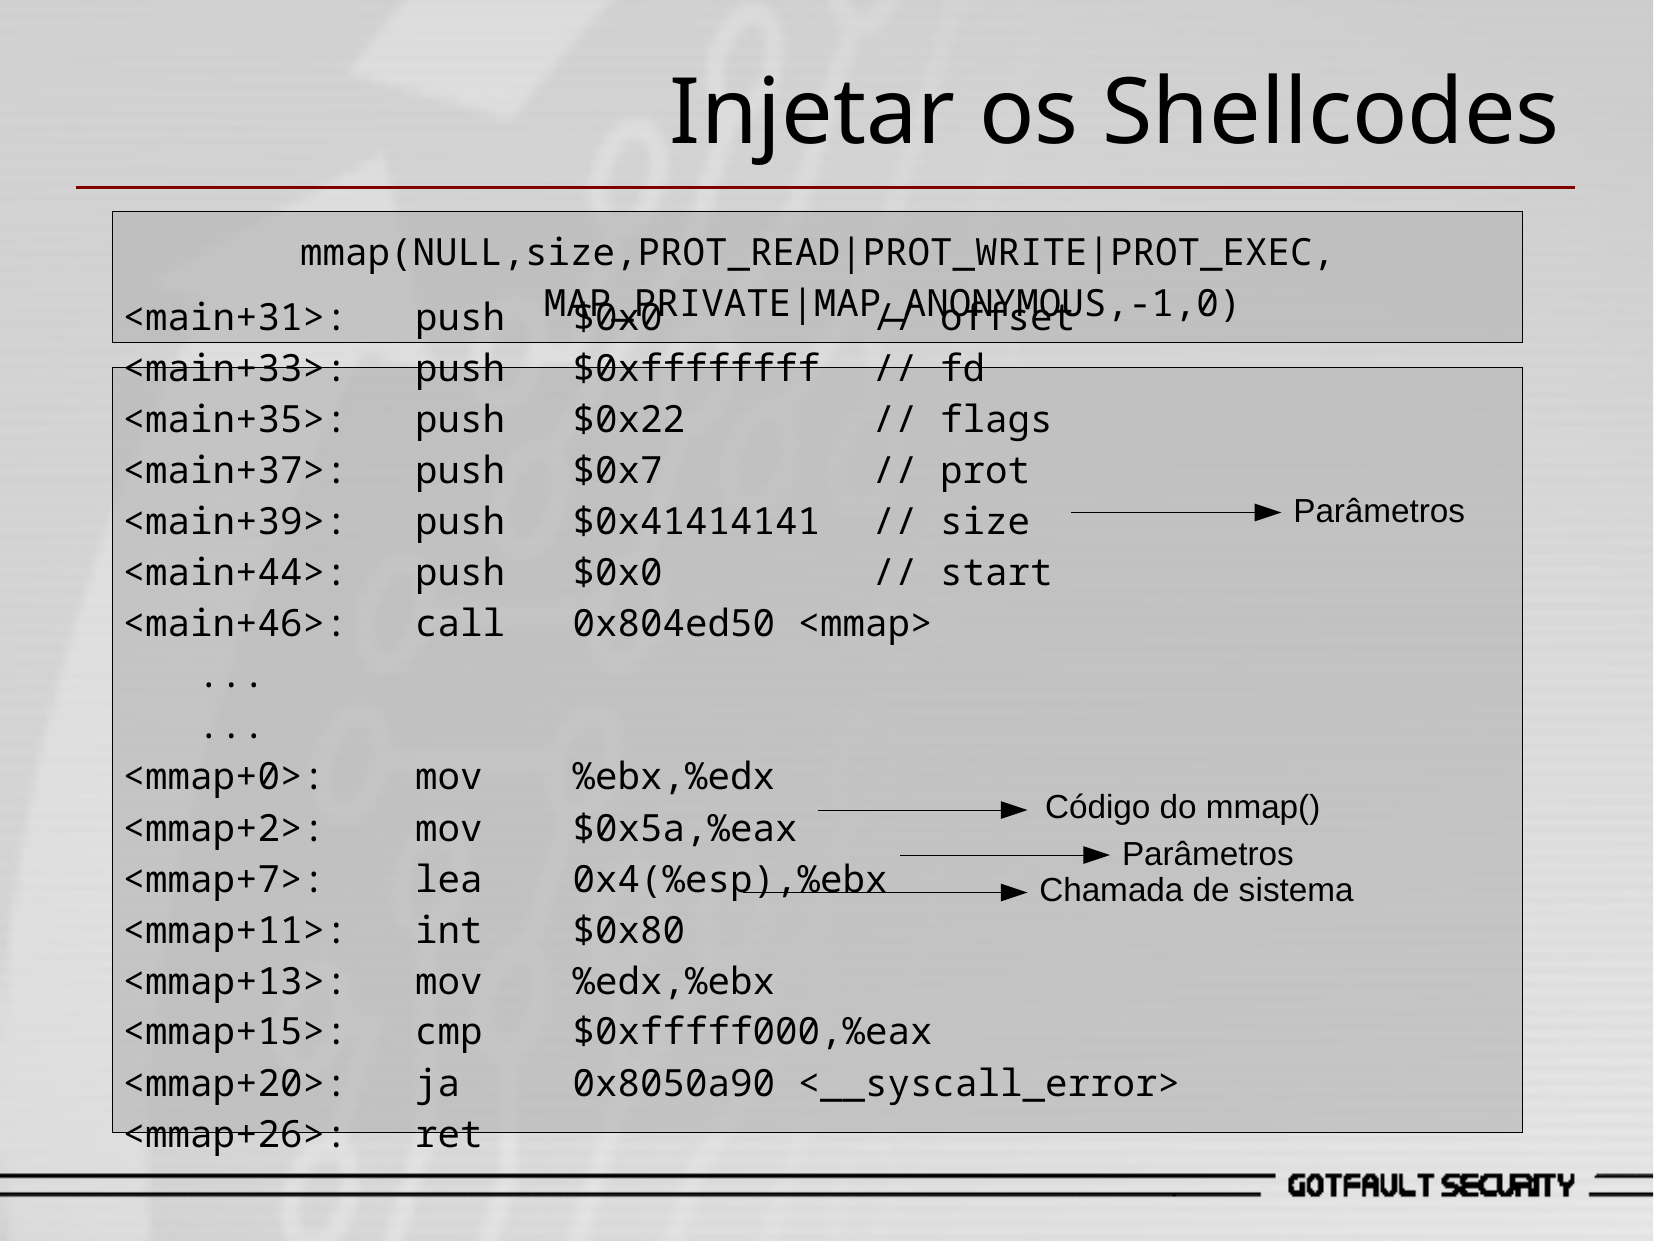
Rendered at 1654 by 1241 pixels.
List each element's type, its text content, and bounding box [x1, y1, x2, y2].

text_box Parâmetros [1283, 490, 1476, 538]
text_box Parâmetros [1111, 832, 1305, 868]
text_box Código do mmap() [1035, 785, 1332, 833]
text_box Chamada de sistema [1029, 868, 1365, 916]
text_box <main+31>: push $0x0 // offset <main+33>: push $0xffffffff // fd <main+35>: push $0x22 // flags <main+37>: push $0x7 // prot <main+39>: push $0x41414141 // size <main+44>: push $0x0 // start <main+46>: call 0x804ed50 <mmap> ... ... <mmap+0>: mov %ebx,%edx <mmap+2>: mov $0x5a,%eax <mmap+7>: lea 0x4(%esp),%ebx <mmap+11>: int $0x80 <mmap+13>: mov %edx,%ebx <mmap+15>: cmp $0xfffff000,%eax <mmap+20>: ja 0x8050a90 <__syscall_error> <mmap+26>: ret [112, 367, 1523, 1133]
text_box Injetar os Shellcodes [75, 37, 1576, 196]
picture [0, 0, 1654, 1241]
text_box mmap(NULL,size,PROT_READ|PROT_WRITE|PROT_EXEC, MAP_PRIVATE|MAP_ANONYMOUS,-1,0) [112, 211, 1523, 343]
